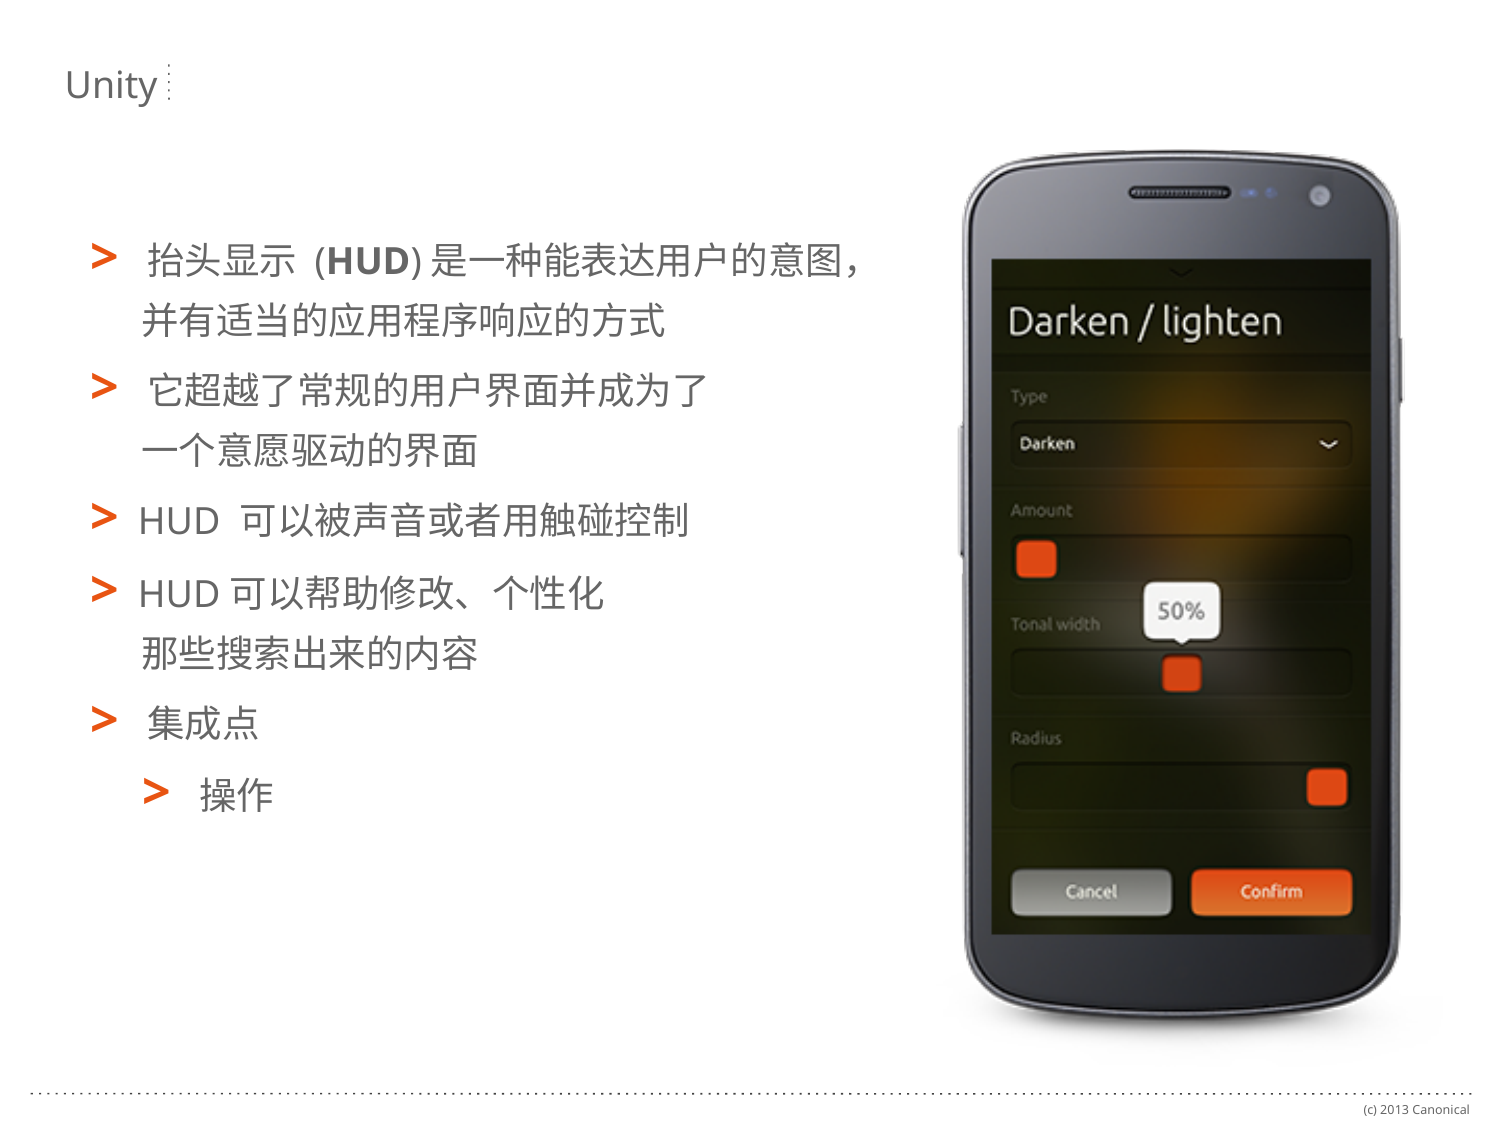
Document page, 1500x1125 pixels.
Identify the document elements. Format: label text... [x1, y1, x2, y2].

list > 抬头显示 (HUD)是一种能表达用户的意图， 并有适当的应用程序响应的方式 > 它超越了常规的用户界面并成为了 一个意愿驱动的界面 > HUD 可以被声音或者用触碰控制 > HUD可以帮助修改、个性化 那些搜索出来的内容 > 集成点 > 操作 [75, 209, 915, 1078]
title Unity [49, 53, 503, 114]
text_box (c) 2013 Canonical [19, 1099, 1485, 1119]
picture [915, 149, 1453, 1081]
